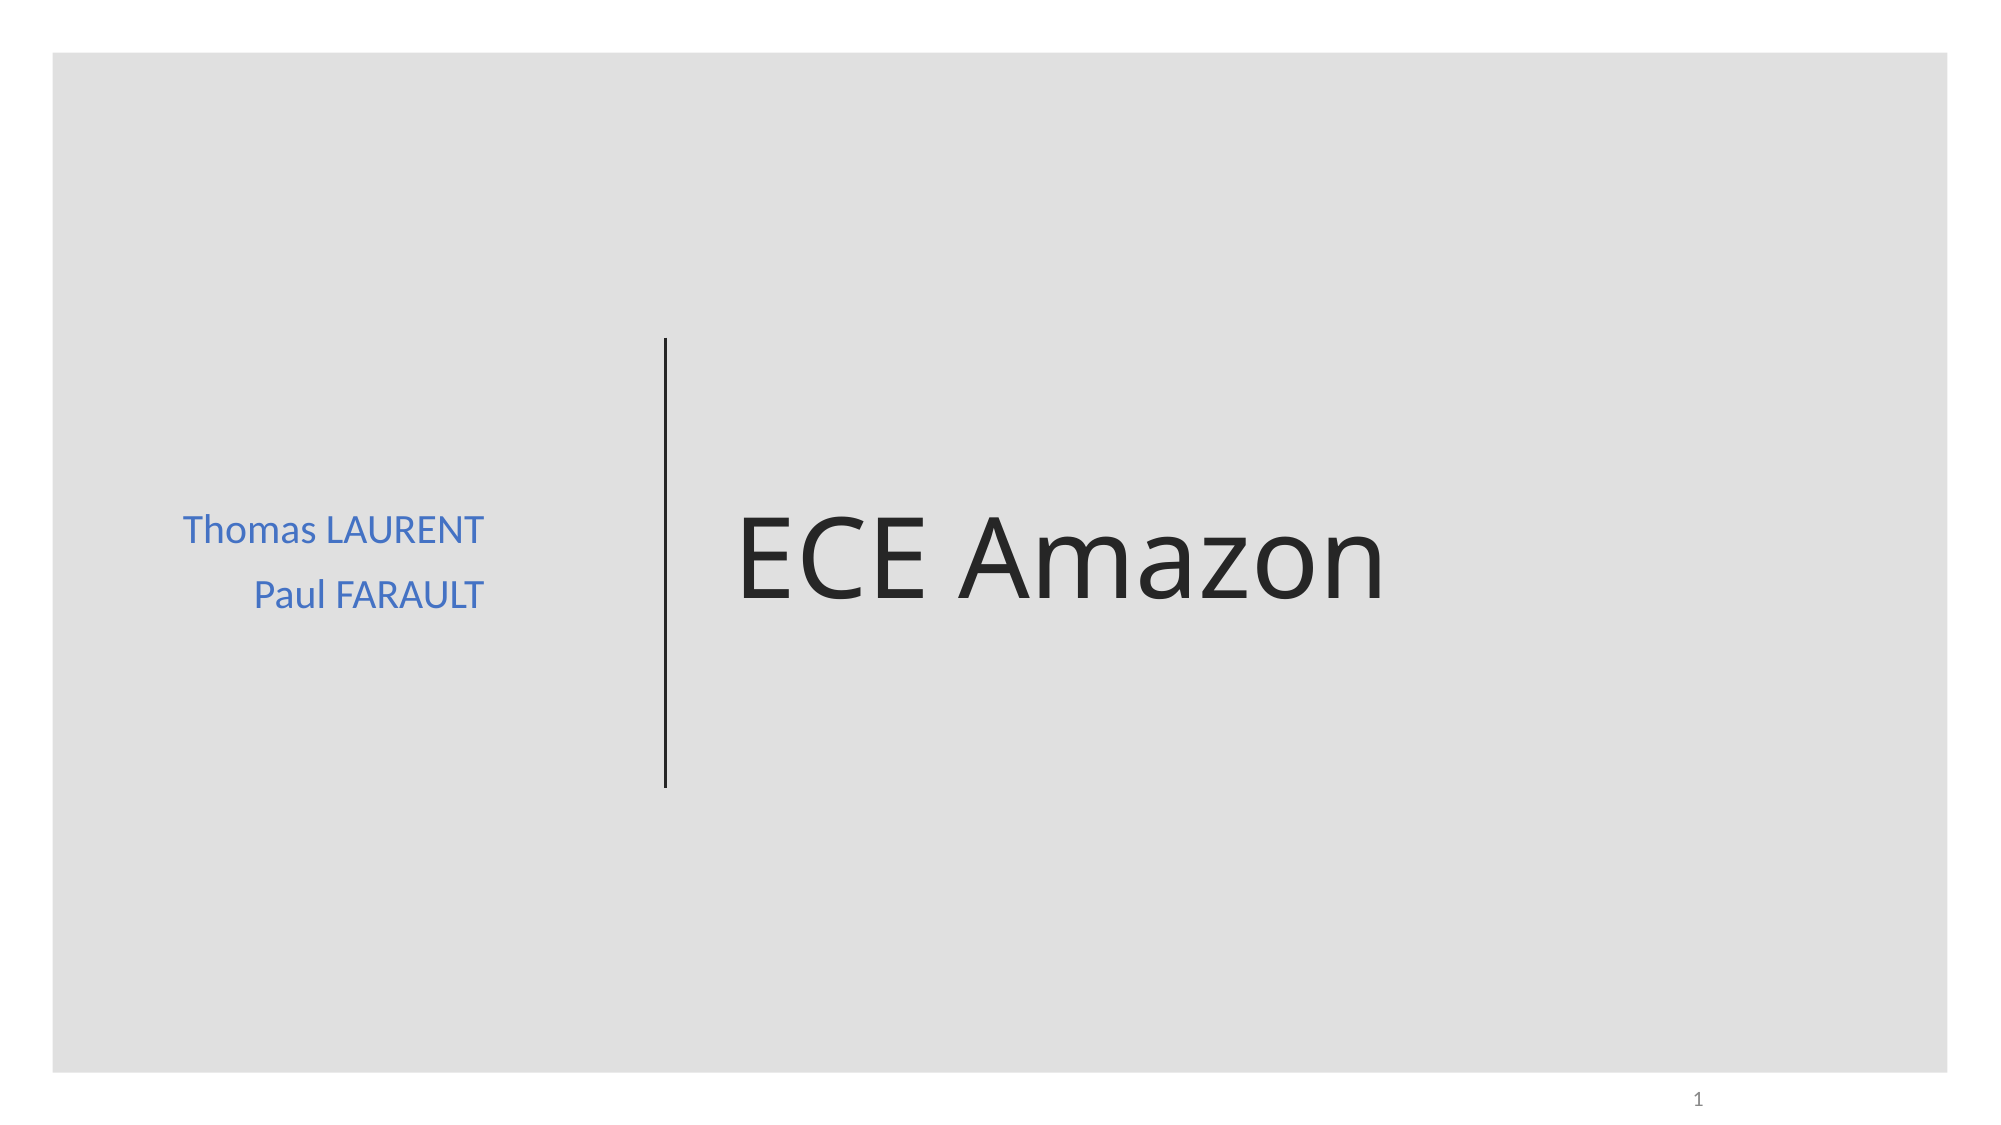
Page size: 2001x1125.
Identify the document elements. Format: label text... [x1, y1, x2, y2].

subtitle Thomas LAURENT Paul FARAULT [167, 158, 613, 967]
text_box [53, 53, 1947, 1073]
text_box 3 [1677, 1075, 1863, 1121]
title ECE Amazon [718, 158, 1829, 967]
